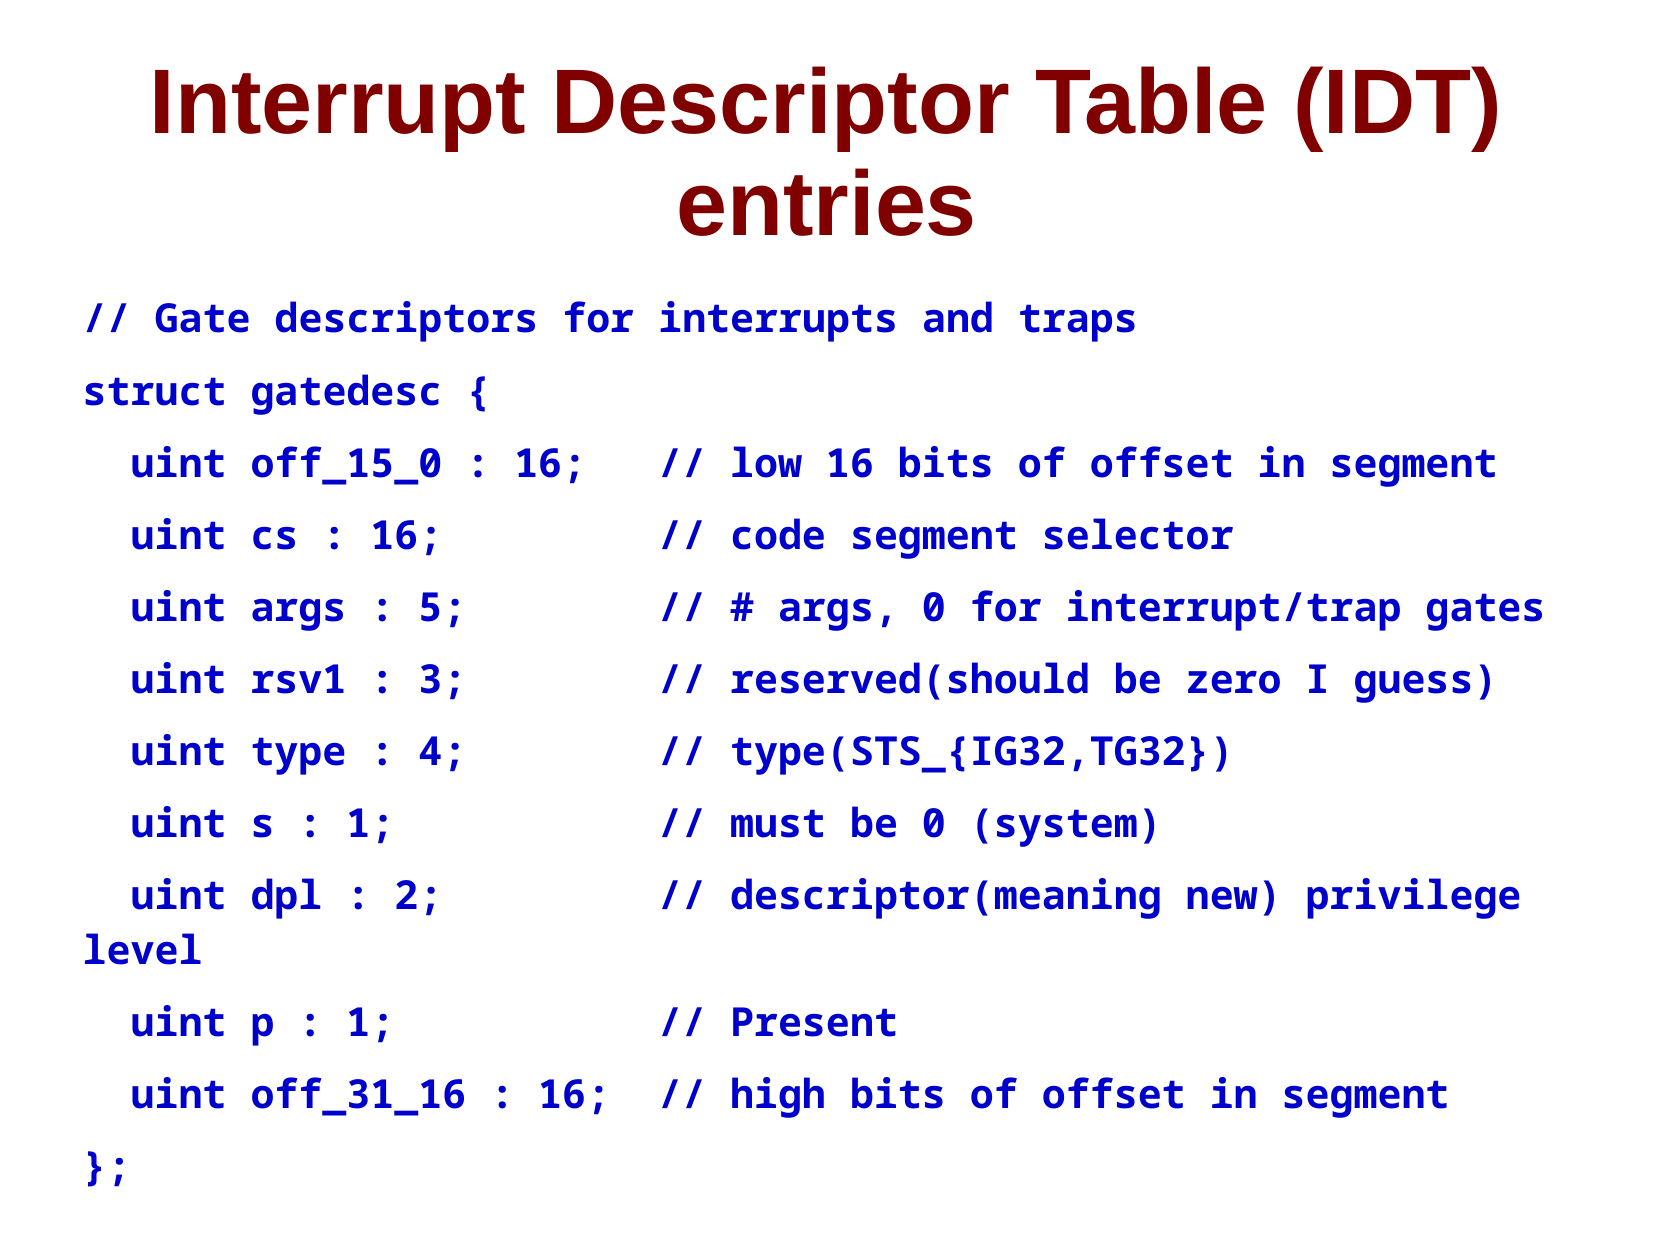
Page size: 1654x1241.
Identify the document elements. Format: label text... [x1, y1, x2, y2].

title Interrupt Descriptor Table (IDT) entries [82, 49, 1571, 257]
list // Gate descriptors for interrupts and traps struct gatedesc { uint off_15_0 : 16; // low 16 bits of offset in segment uint cs : 16; // code segment selector uint args : 5; // # args, 0 for interrupt/trap gates uint rsv1 : 3; // reserved(should be zero I guess) uint type : 4; // type(STS_{IG32,TG32}) uint s : 1; // must be 0 (system) uint dpl : 2; // descriptor(meaning new) privilege level uint p : 1; // Present uint off_31_16 : 16; // high bits of offset in segment }; [82, 290, 1583, 1213]
